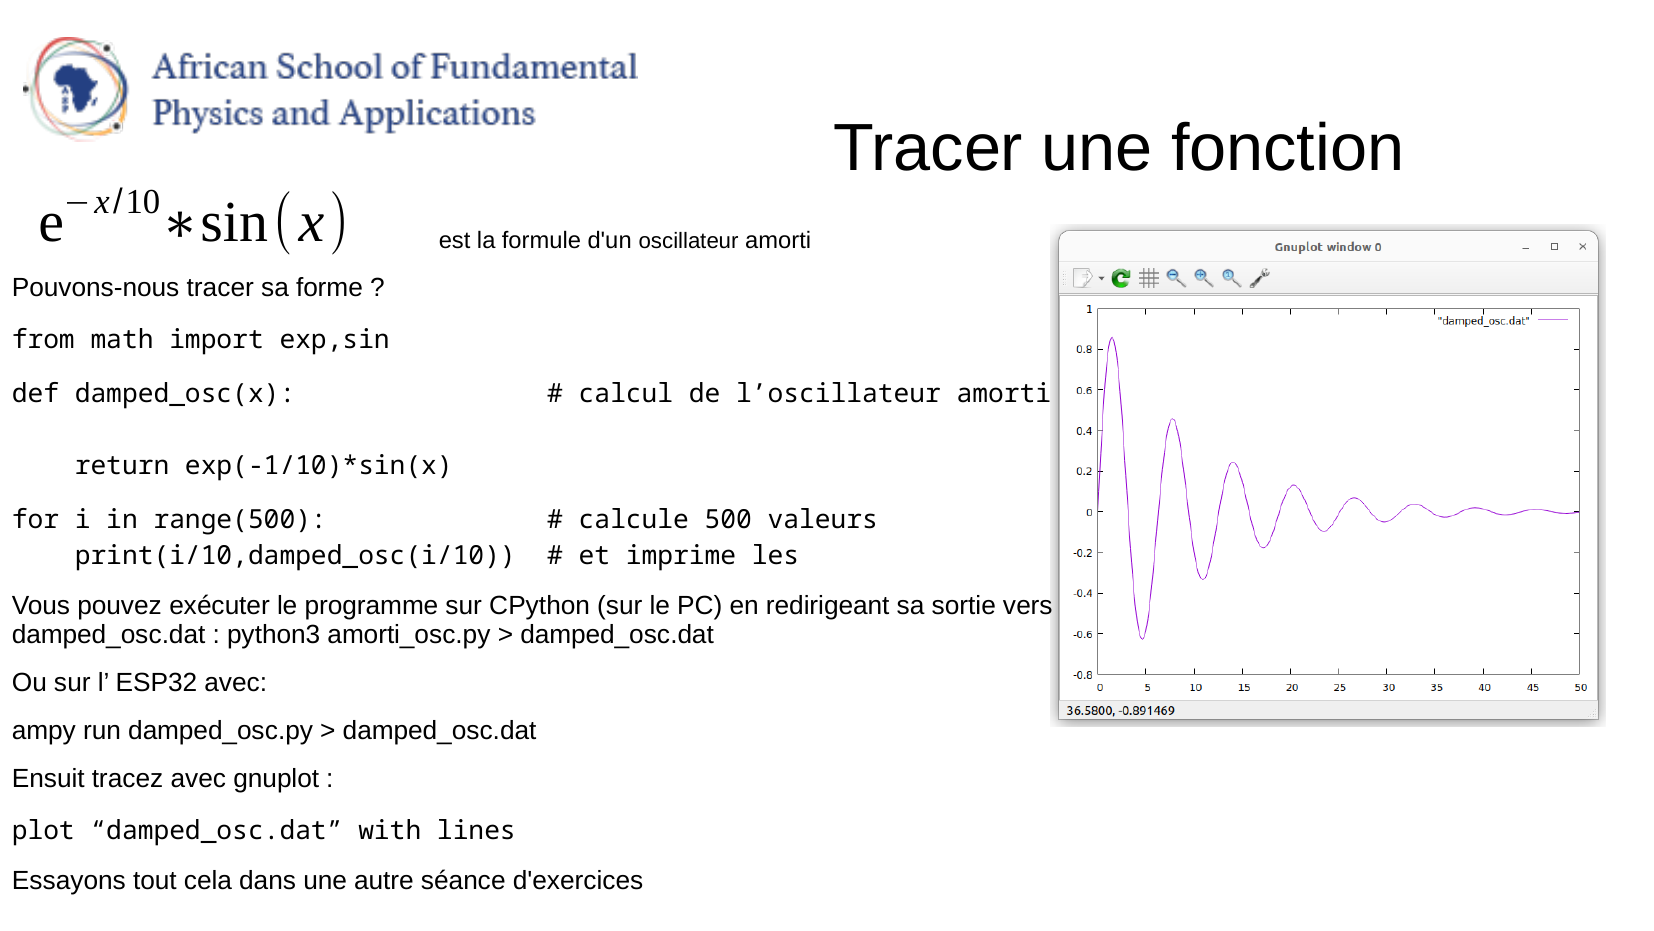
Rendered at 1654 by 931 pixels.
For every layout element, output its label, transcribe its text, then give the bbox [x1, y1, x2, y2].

picture [1050, 224, 1606, 727]
title Tracer une fonction [632, 69, 1606, 225]
chart [32, 182, 356, 259]
picture [23, 37, 638, 142]
list est la formule d'un oscillateur amorti Pouvons-nous tracer sa forme ? from math import exp,sin def damped_osc(x): # calcul de l’oscillateur amorti return exp(-1/10)*sin(x) for i in range(500): # calcule 500 valeurs print(i/10,damped_osc(i/10)) # et imprime les Vous pouvez exécuter le programme sur CPython (sur le PC) en redirigeant sa sortie vers damped_osc.dat : python3 amorti_osc.py > damped_osc.dat Ou sur l’ ESP32 avec: ampy run damped_osc.py > damped_osc.dat Ensuit tracez avec gnuplot : plot “damped_osc.dat” with lines Essayons tout cela dans une autre séance d'exercices [11, 225, 1576, 901]
